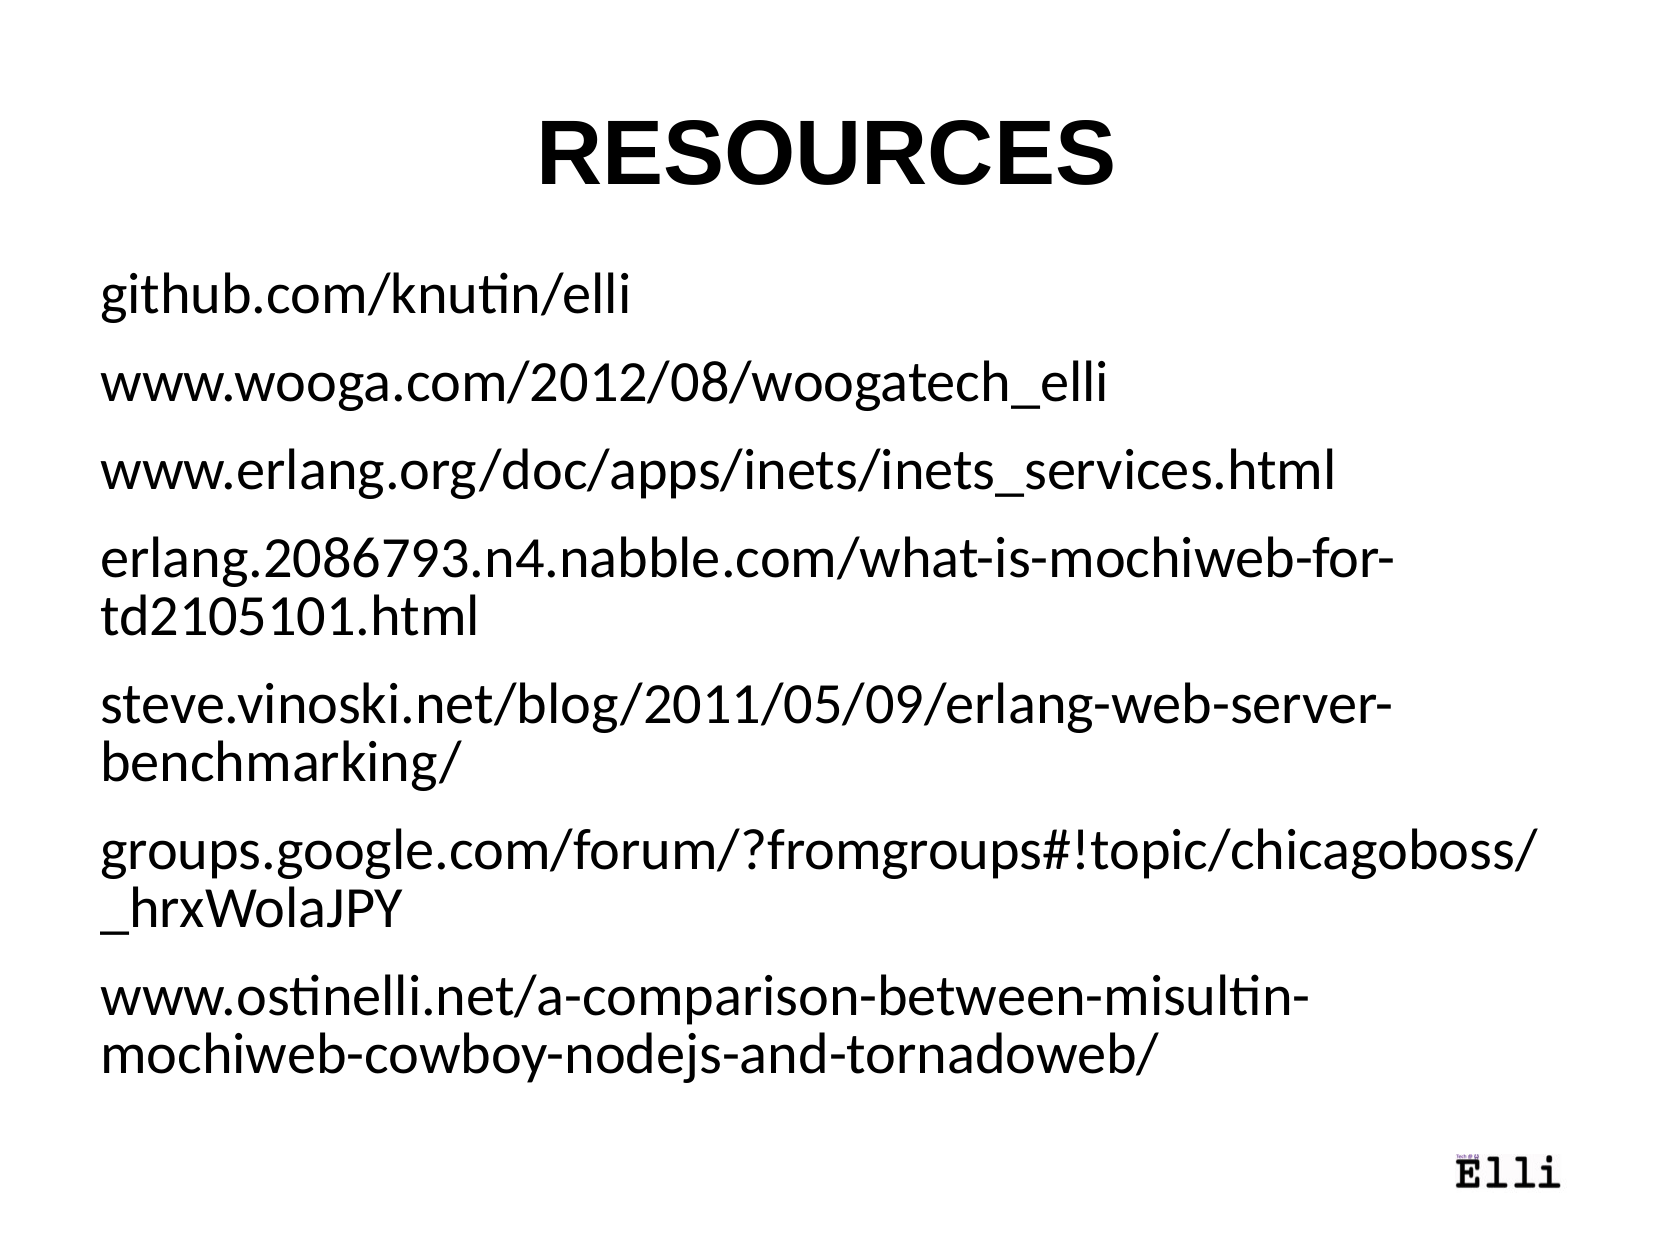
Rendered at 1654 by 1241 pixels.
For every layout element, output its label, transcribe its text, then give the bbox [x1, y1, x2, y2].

list github.com/knutin/elli www.wooga.com/2012/08/woogatech_elli www.erlang.org/doc/apps/inets/inets_services.html erlang.2086793.n4.nabble.com/what-is-mochiweb-for-td2105101.html steve.vinoski.net/blog/2011/05/09/erlang-web-server-benchmarking/ groups.google.com/forum/?fromgroups#!topic/chicagoboss/_hrxWolaJPY www.ostinelli.net/a-comparison-between-misultin-mochiweb-cowboy-nodejs-and-tornadoweb/ [82, 270, 1571, 1111]
picture [1455, 1154, 1573, 1193]
title RESOURCES [82, 49, 1571, 257]
